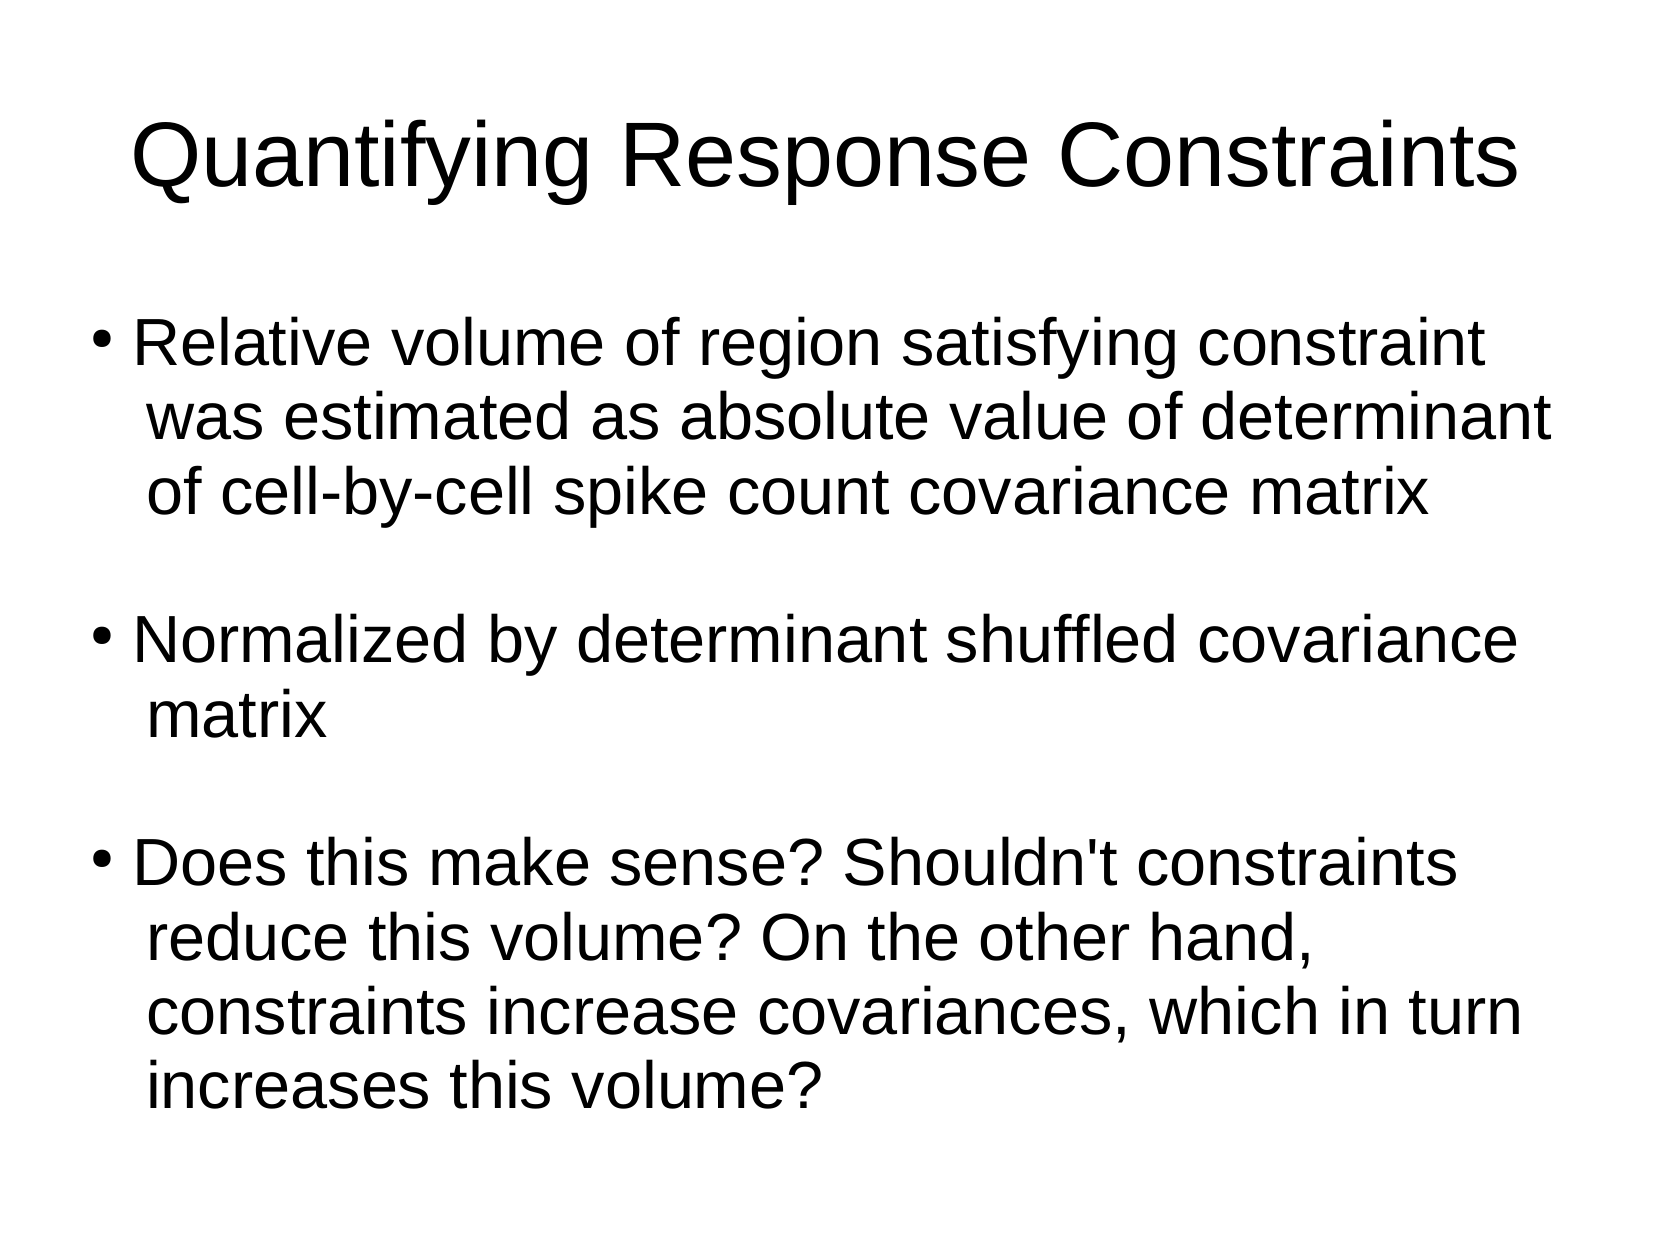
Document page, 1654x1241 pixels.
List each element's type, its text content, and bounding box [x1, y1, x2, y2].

text_box Relative volume of region satisfying constraint was estimated as absolute value of determinant of cell-by-cell spike count covariance matrix Normalized by determinant shuffled covariance matrix Does this make sense? Shouldn't constraints reduce this volume? On the other hand, constraints increase covariances, which in turn increases this volume? [90, 305, 1588, 1124]
title Quantifying Response Constraints [82, 49, 1571, 257]
